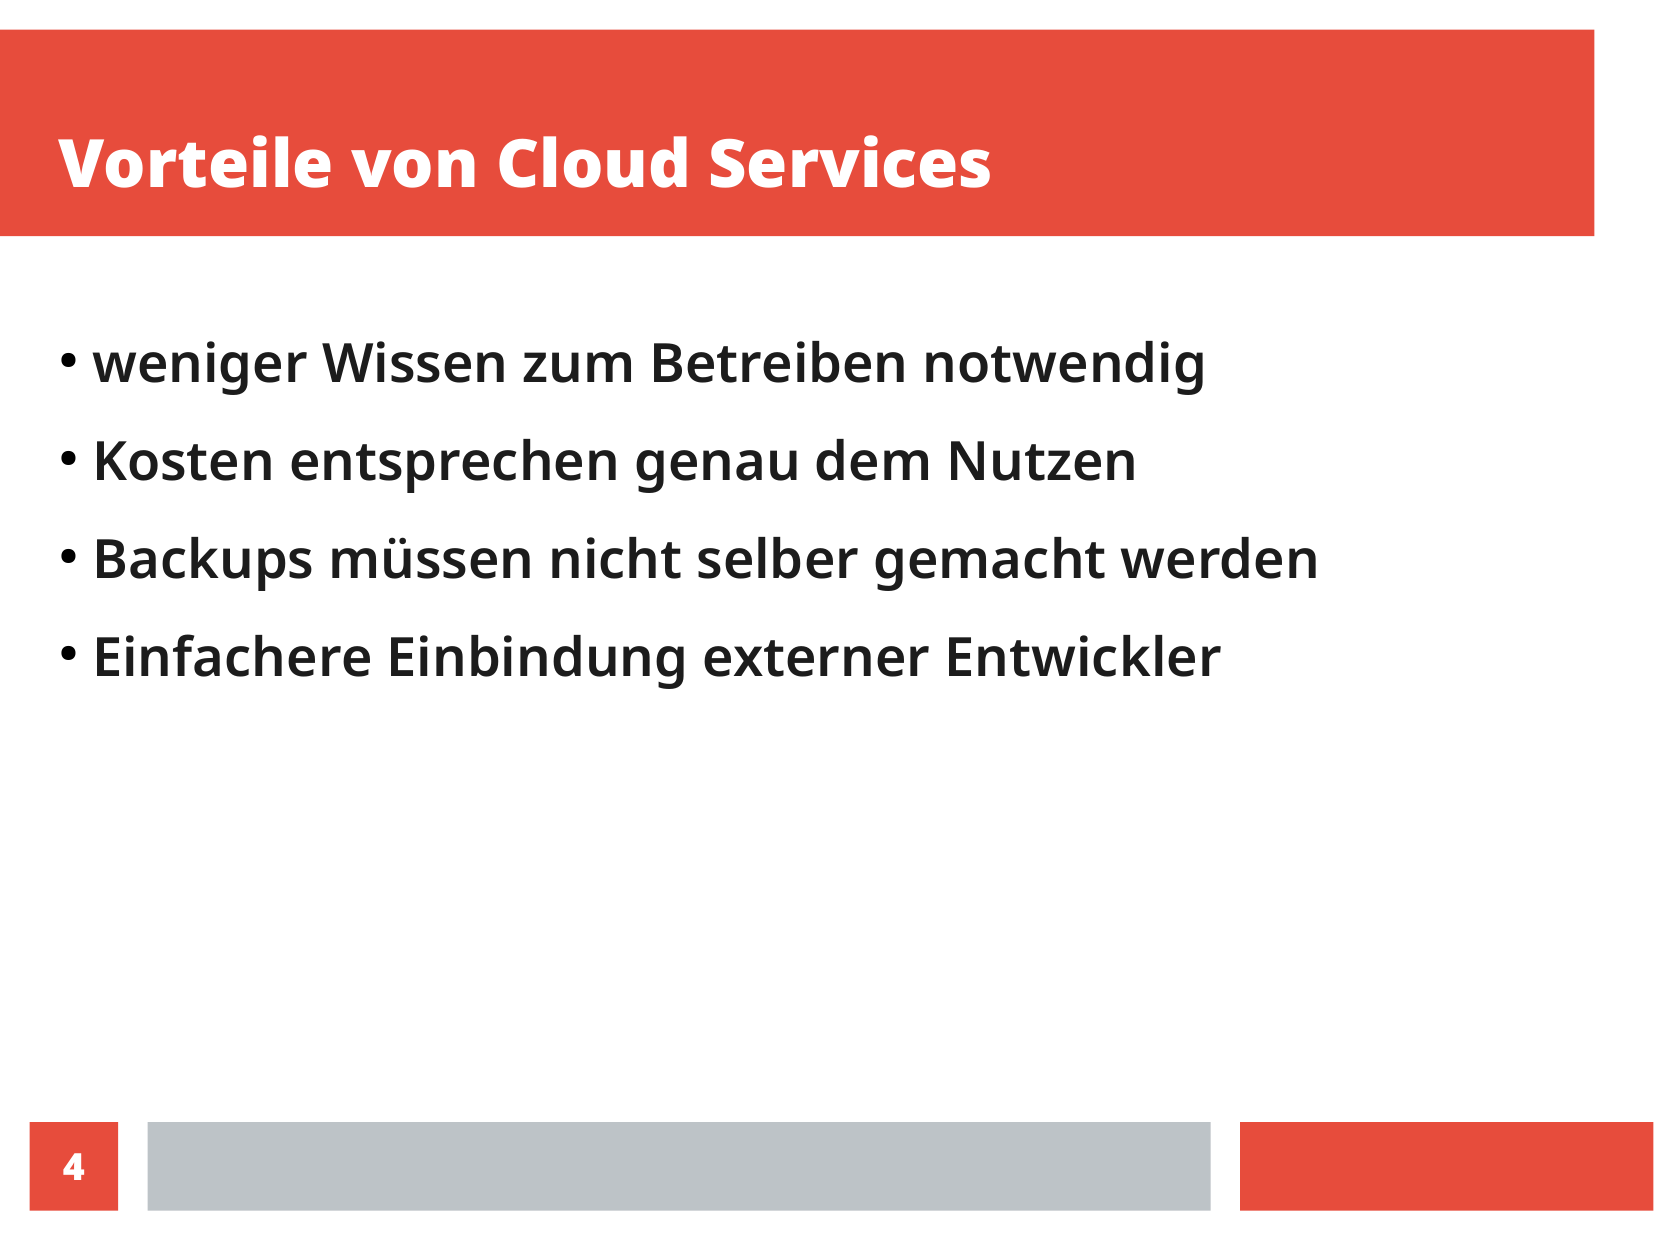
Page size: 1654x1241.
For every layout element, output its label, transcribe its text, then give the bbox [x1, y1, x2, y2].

title Vorteile von Cloud Services [59, 59, 1595, 207]
list weniger Wissen zum Betreiben notwendig Kosten entsprechen genau dem Nutzen Backups müssen nicht selber gemacht werden Einfachere Einbindung externer Entwickler [59, 324, 1565, 1093]
